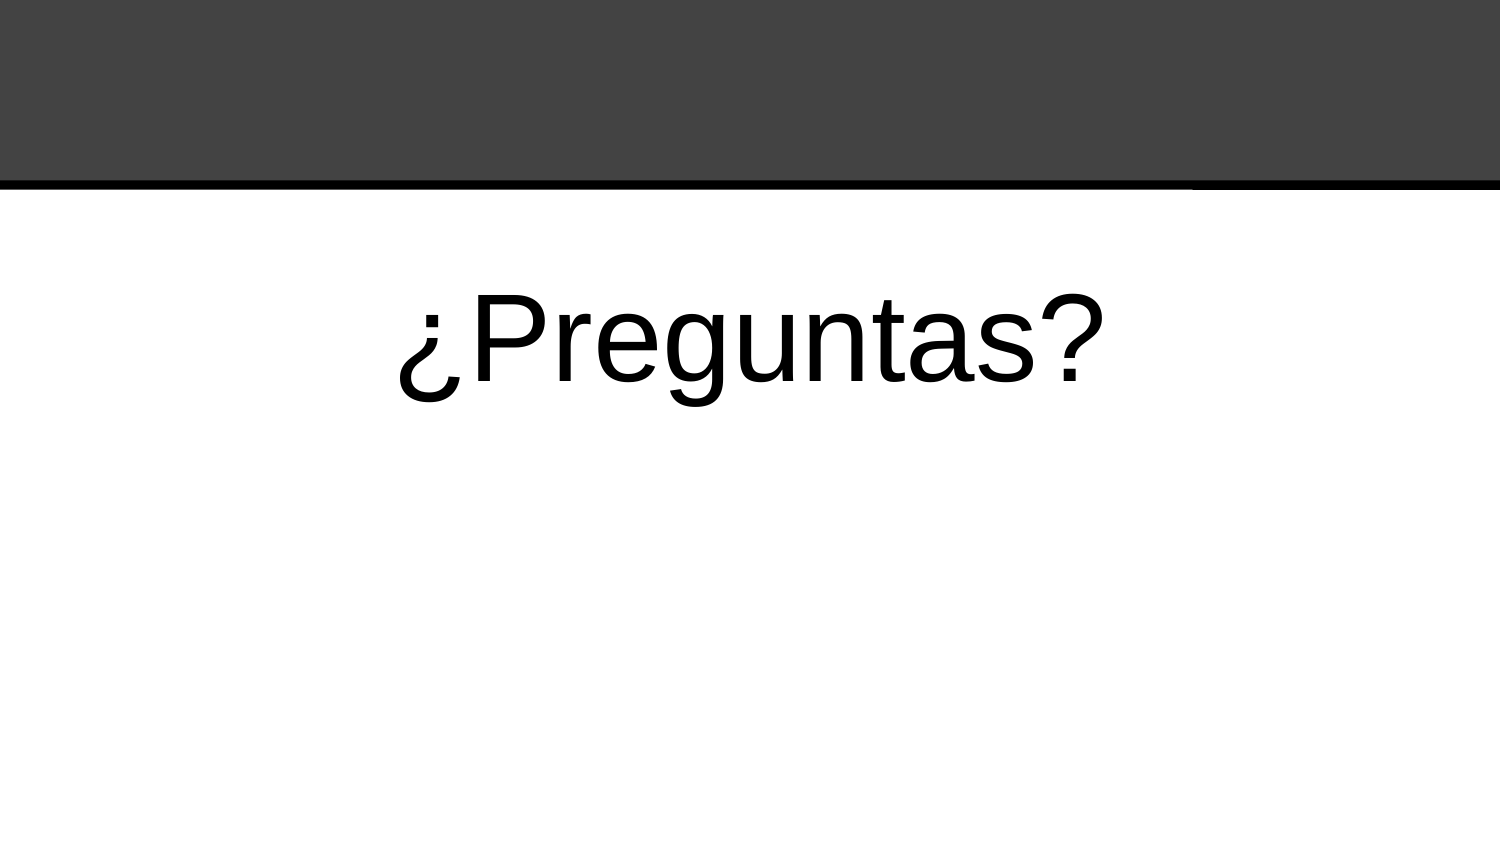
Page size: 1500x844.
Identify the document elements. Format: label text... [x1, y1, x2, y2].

text_box ¿Preguntas? [74, 196, 1425, 808]
